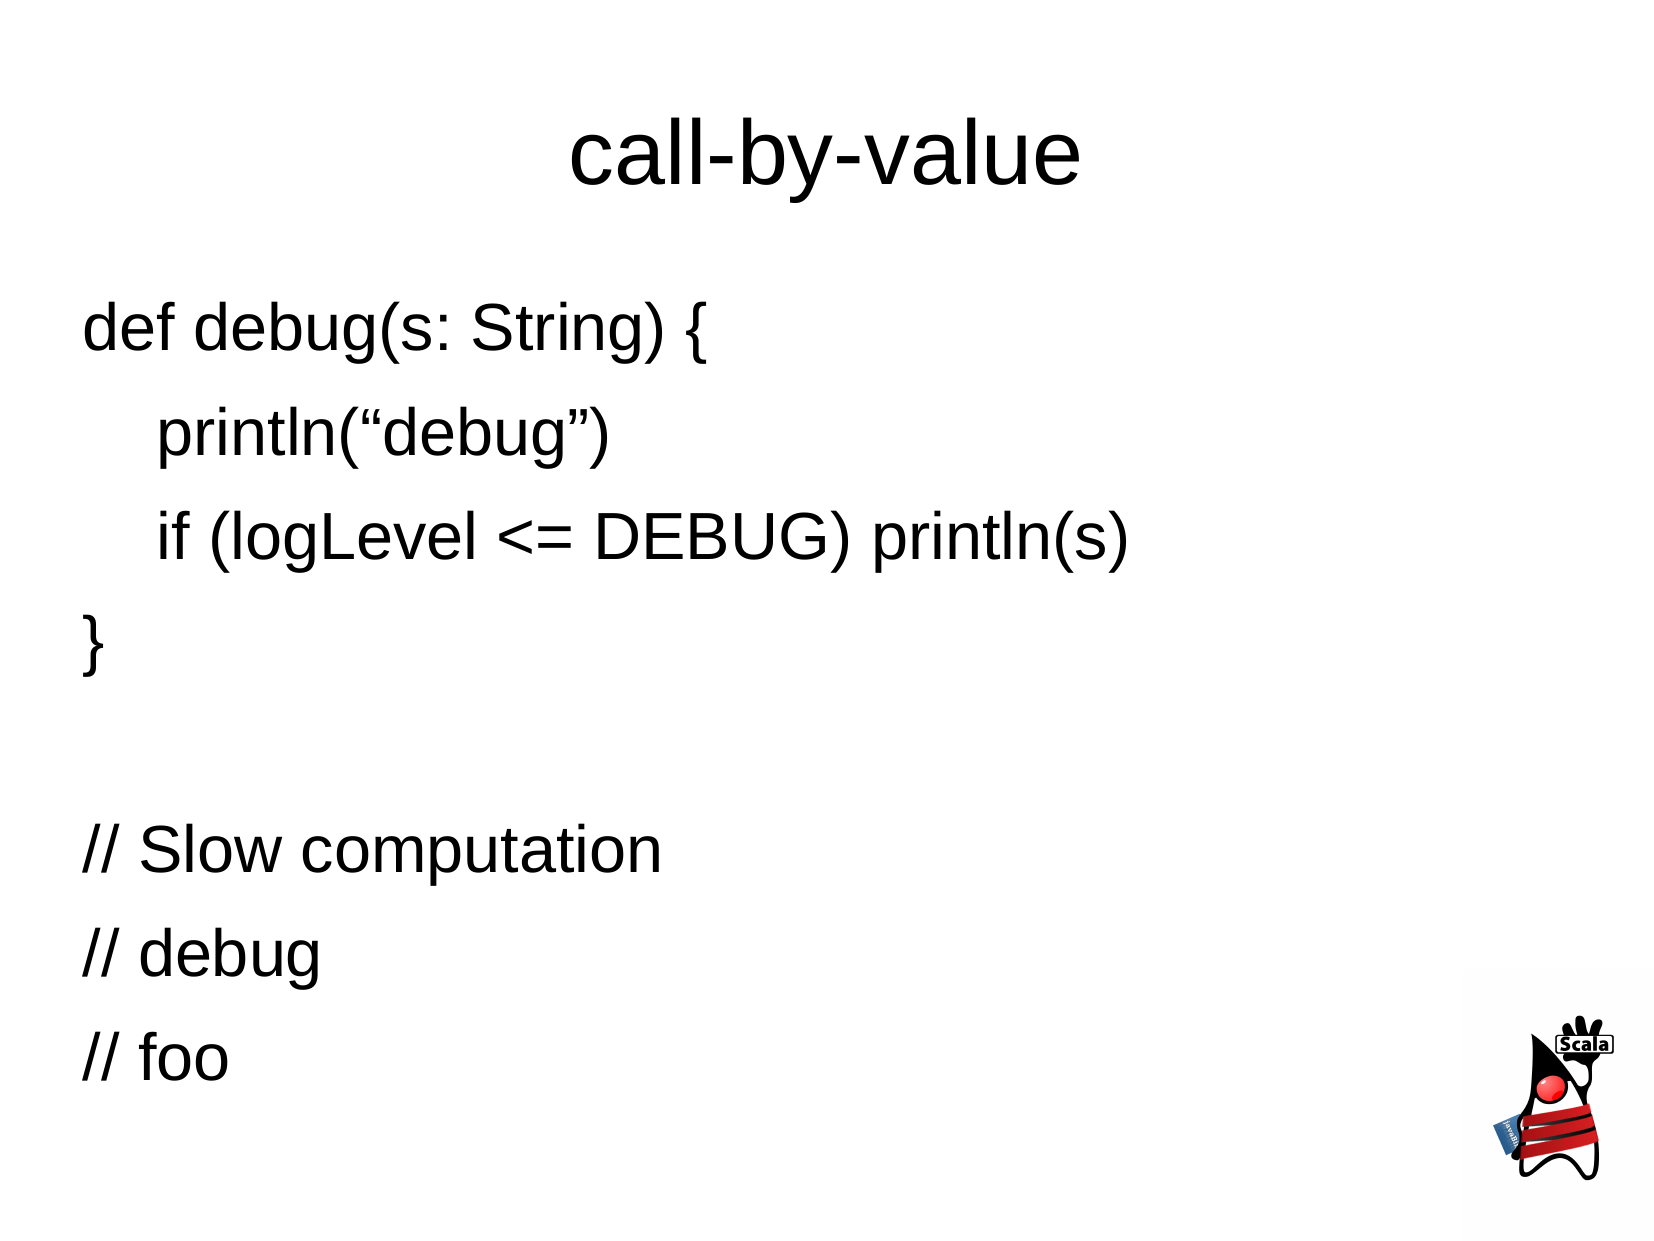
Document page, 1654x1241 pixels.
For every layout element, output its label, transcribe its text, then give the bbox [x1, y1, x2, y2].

list def debug(s: String) { println(“debug”) if (logLevel <= DEBUG) println(s) } // Slow computation // debug // foo [82, 290, 1571, 1109]
title call-by-value [82, 56, 1571, 250]
picture [1462, 969, 1654, 1241]
